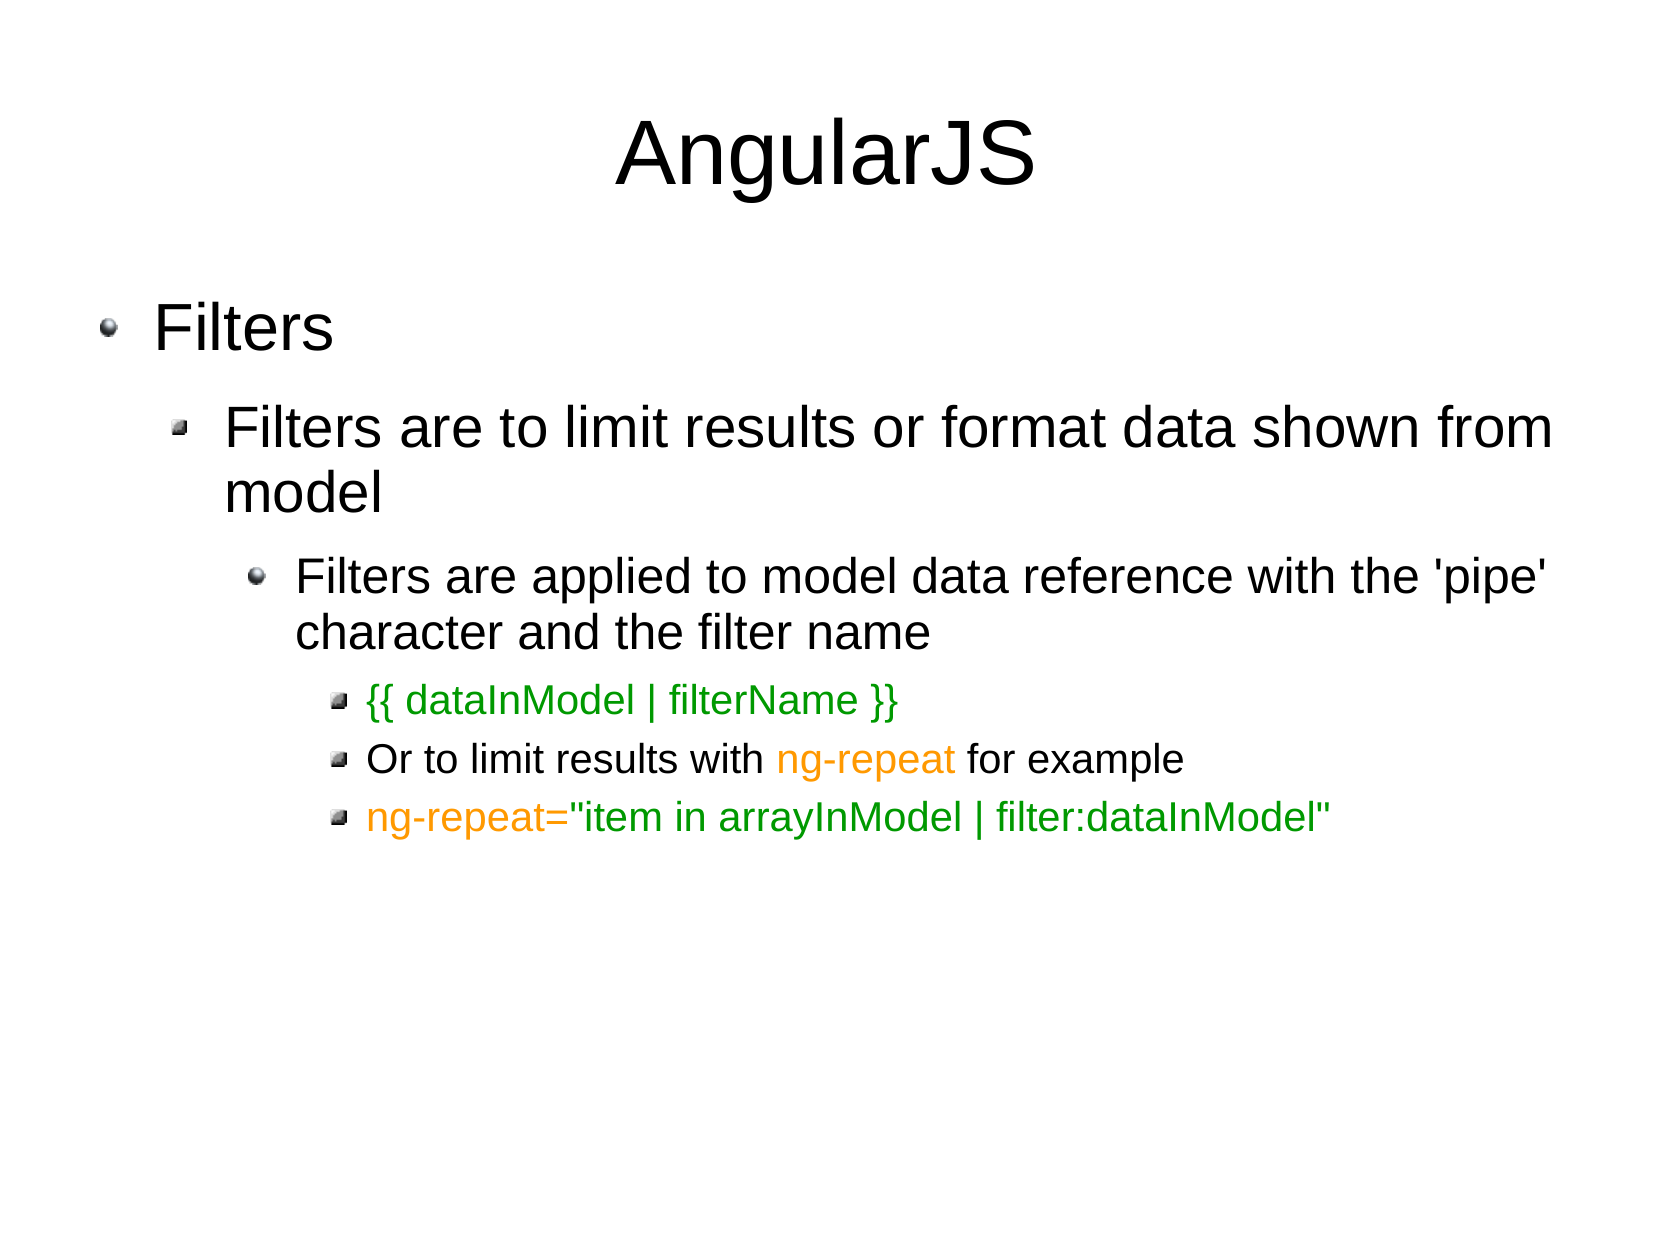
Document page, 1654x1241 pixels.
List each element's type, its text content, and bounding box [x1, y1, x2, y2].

title AngularJS [82, 49, 1571, 257]
list Filters Filters are to limit results or format data shown from model Filters are applied to model data reference with the 'pipe' character and the filter name {{ dataInModel | filterName }} Or to limit results with ng-repeat for example ng-repeat="item in arrayInModel | filter:dataInModel" [82, 290, 1571, 1010]
